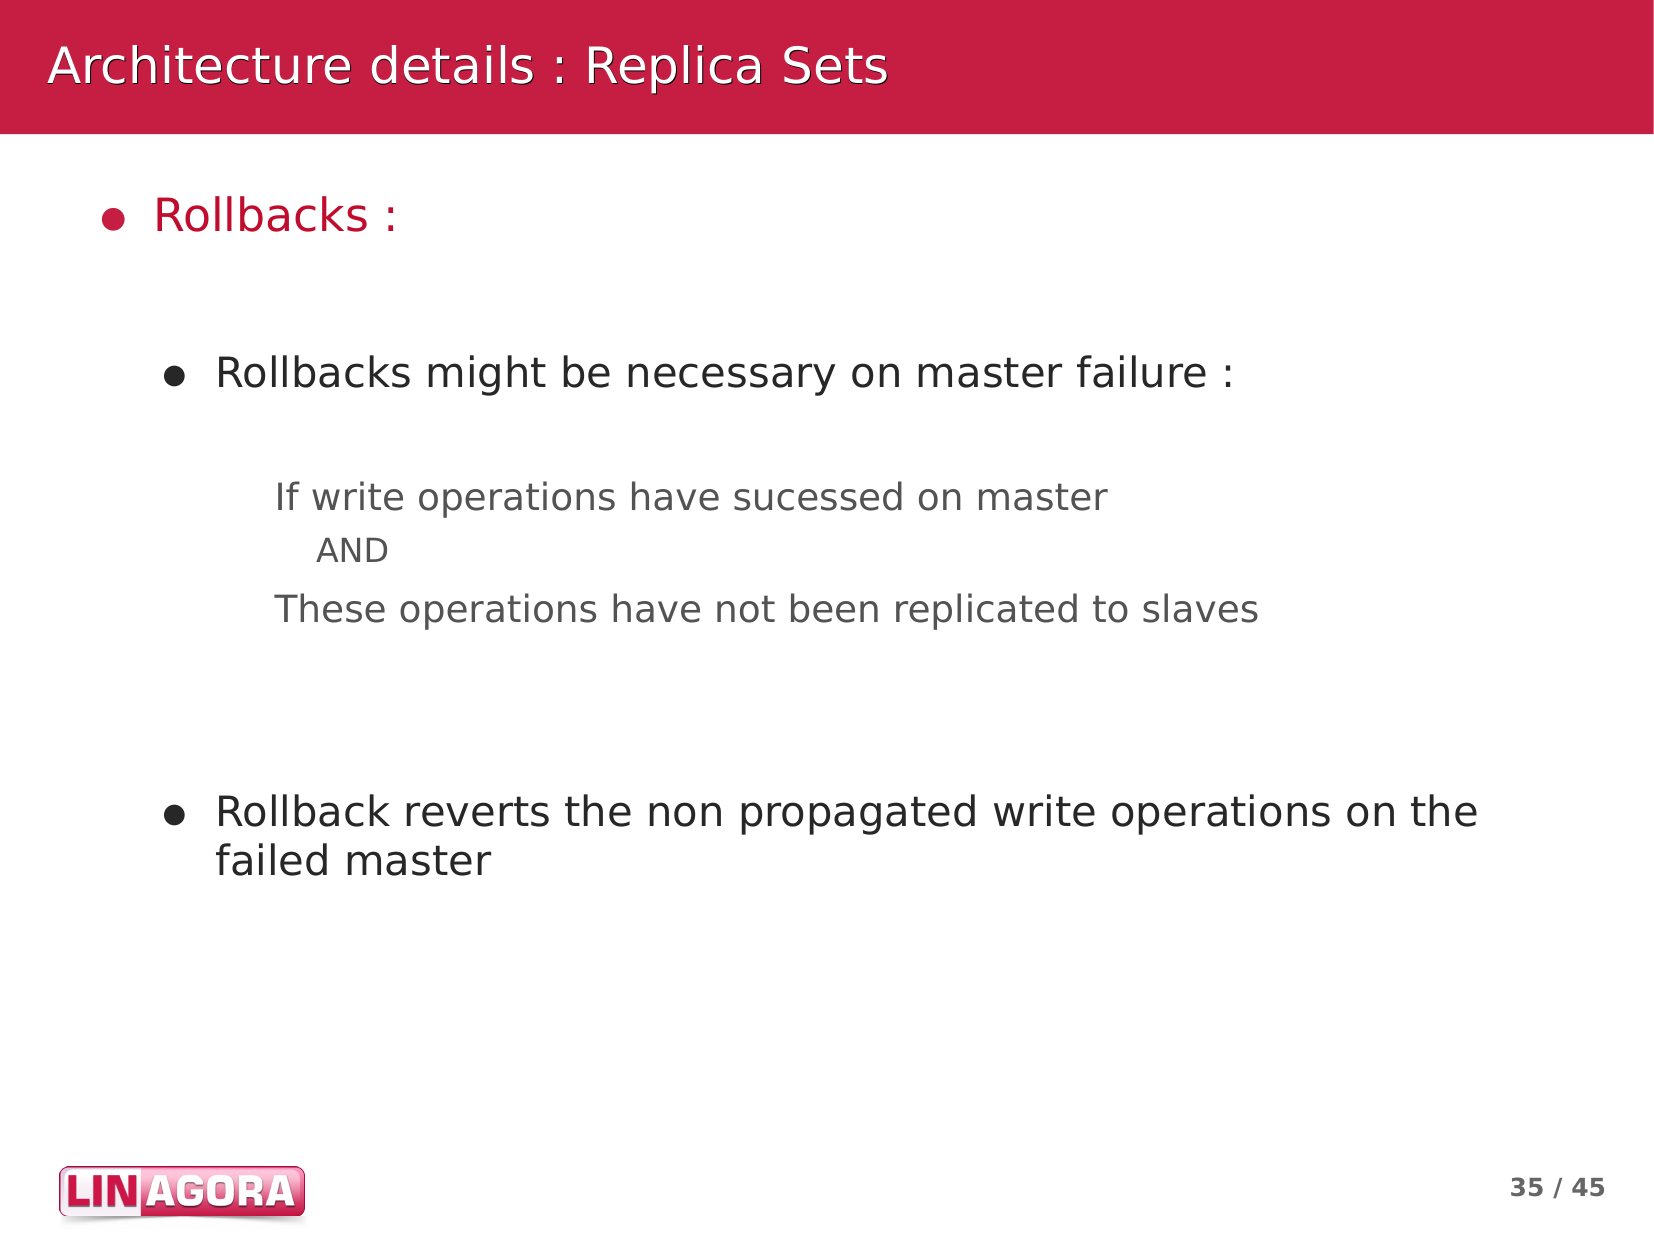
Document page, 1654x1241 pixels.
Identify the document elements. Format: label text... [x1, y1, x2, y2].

list Rollbacks : Rollbacks might be necessary on master failure : If write operations have sucessed on master AND These operations have not been replicated to slaves Rollback reverts the non propagated write operations on the failed master [82, 188, 1571, 1052]
title Architecture details : Replica Sets [47, 7, 1624, 126]
picture [59, 1166, 308, 1229]
